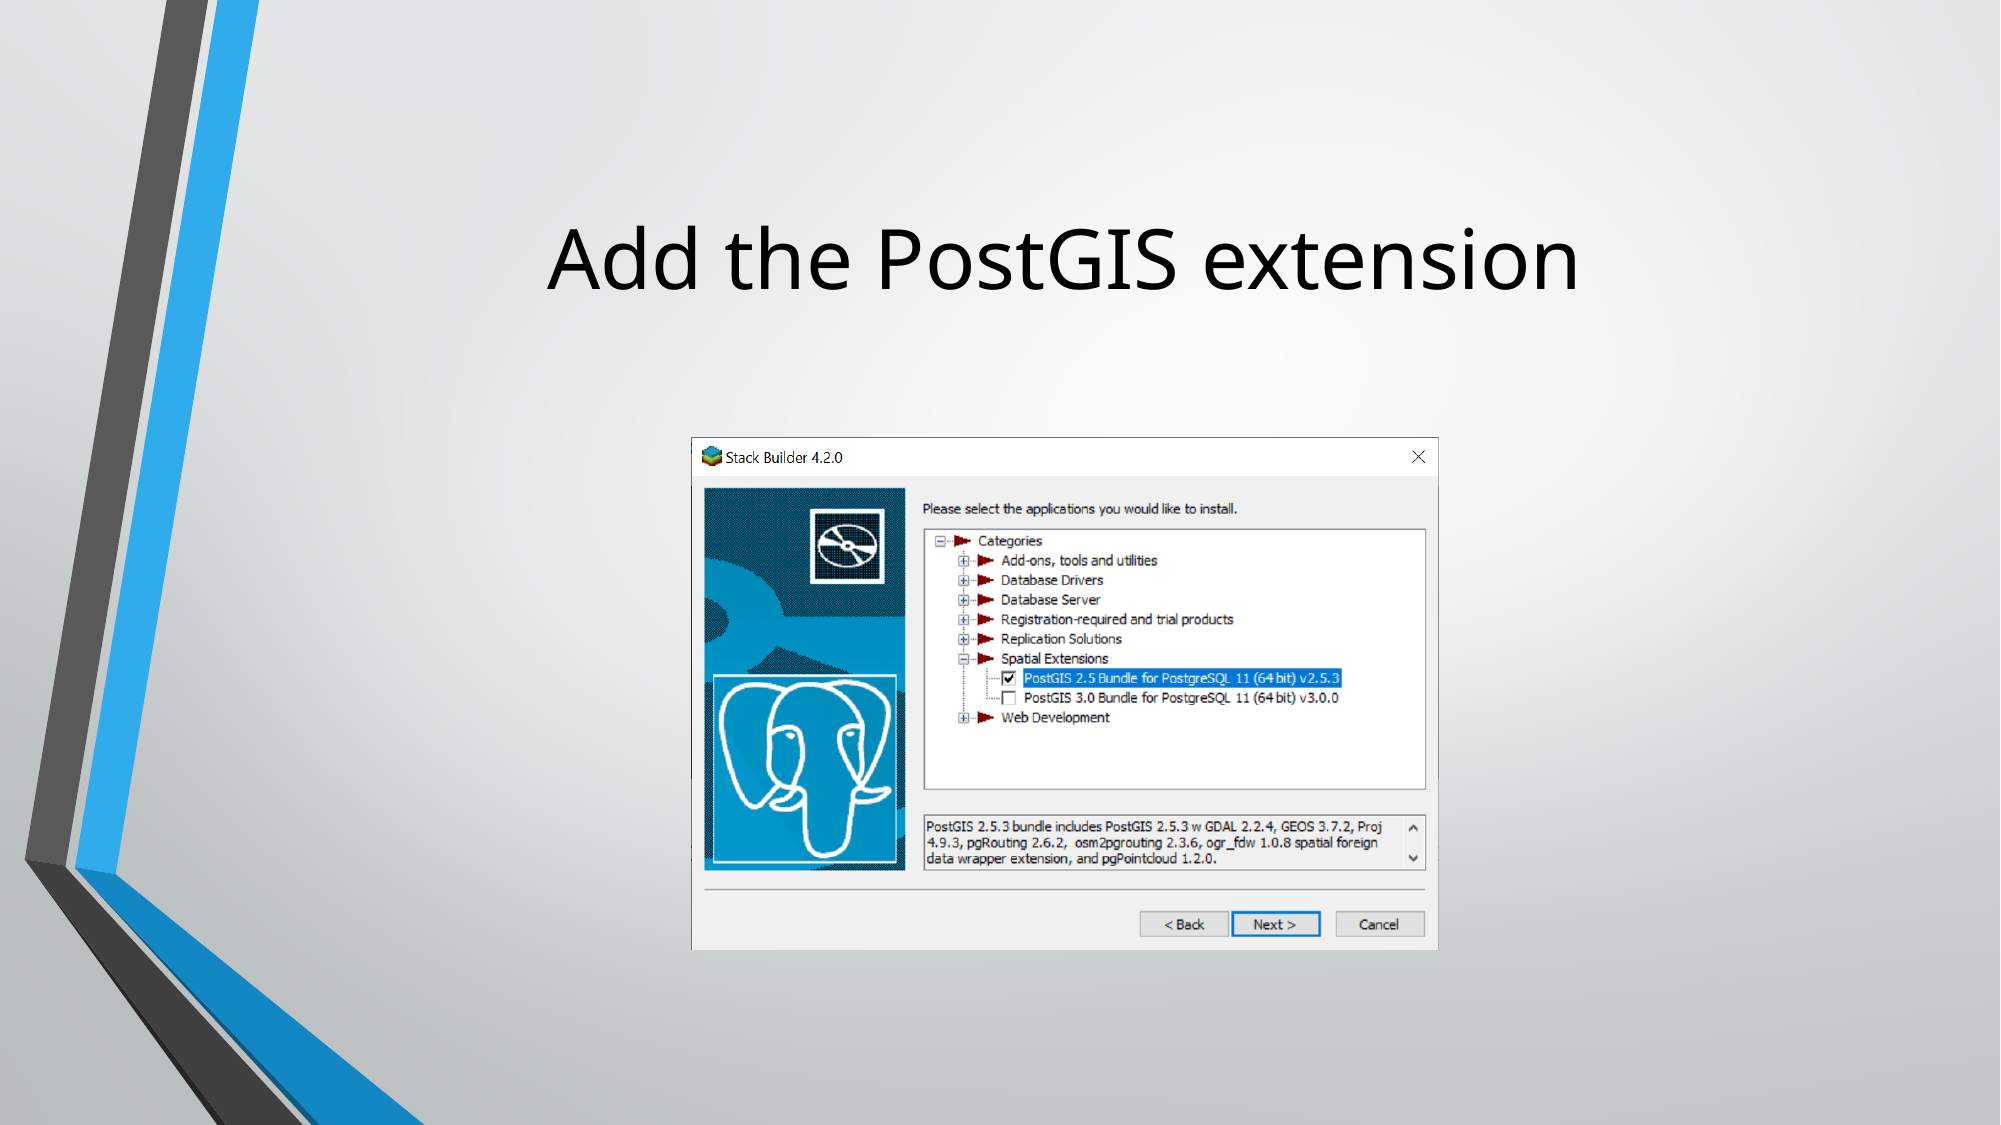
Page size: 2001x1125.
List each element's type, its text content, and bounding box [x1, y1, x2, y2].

picture [691, 437, 1439, 950]
title Add the PostGIS extension [243, 112, 1887, 400]
